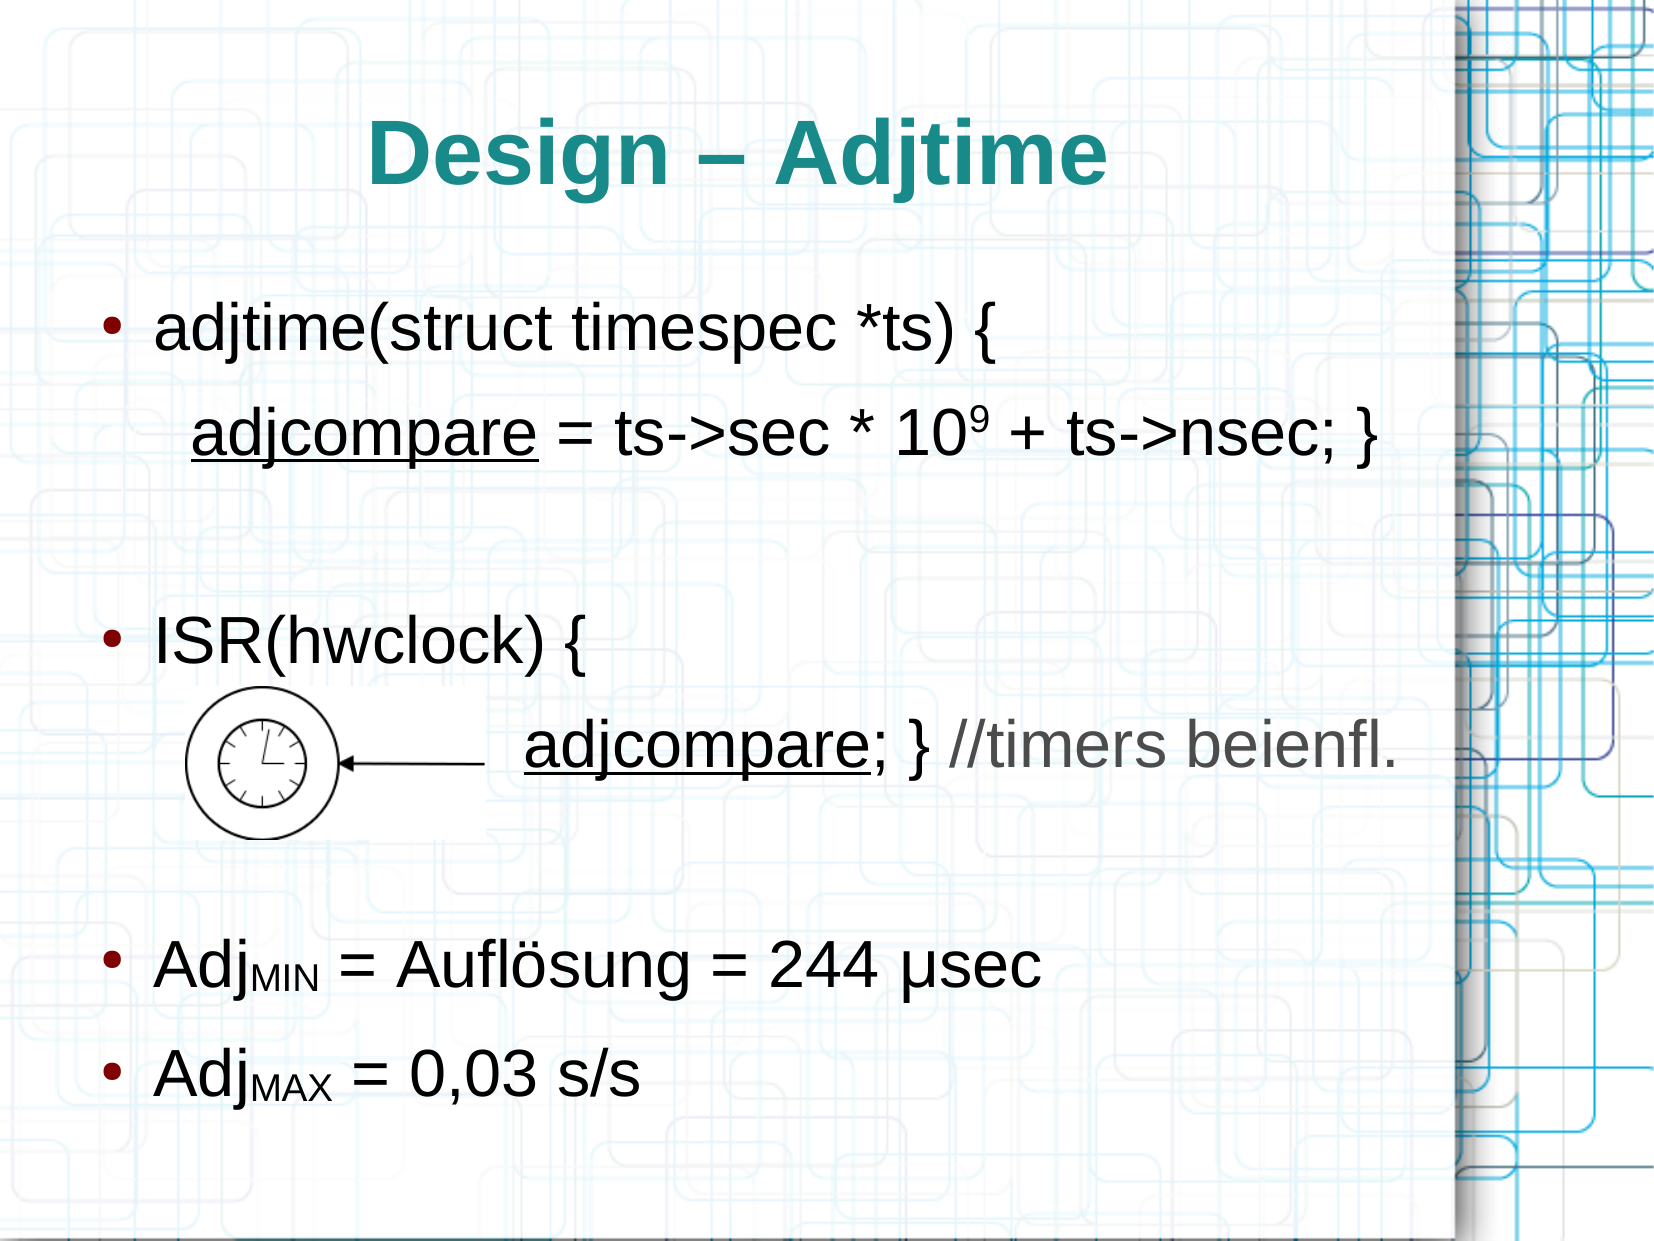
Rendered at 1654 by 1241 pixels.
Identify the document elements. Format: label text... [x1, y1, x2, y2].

title Design – Adjtime [59, 56, 1418, 250]
picture [0, 0, 1654, 1241]
list adjtime(struct timespec *ts) { adjcompare = ts->sec * 109 + ts->nsec; } ISR(hwclock) { adjcompare; } //timers beienfl. AdjMIN = Auflösung = 244 μsec AdjMAX = 0,03 s/s [82, 290, 1418, 1144]
